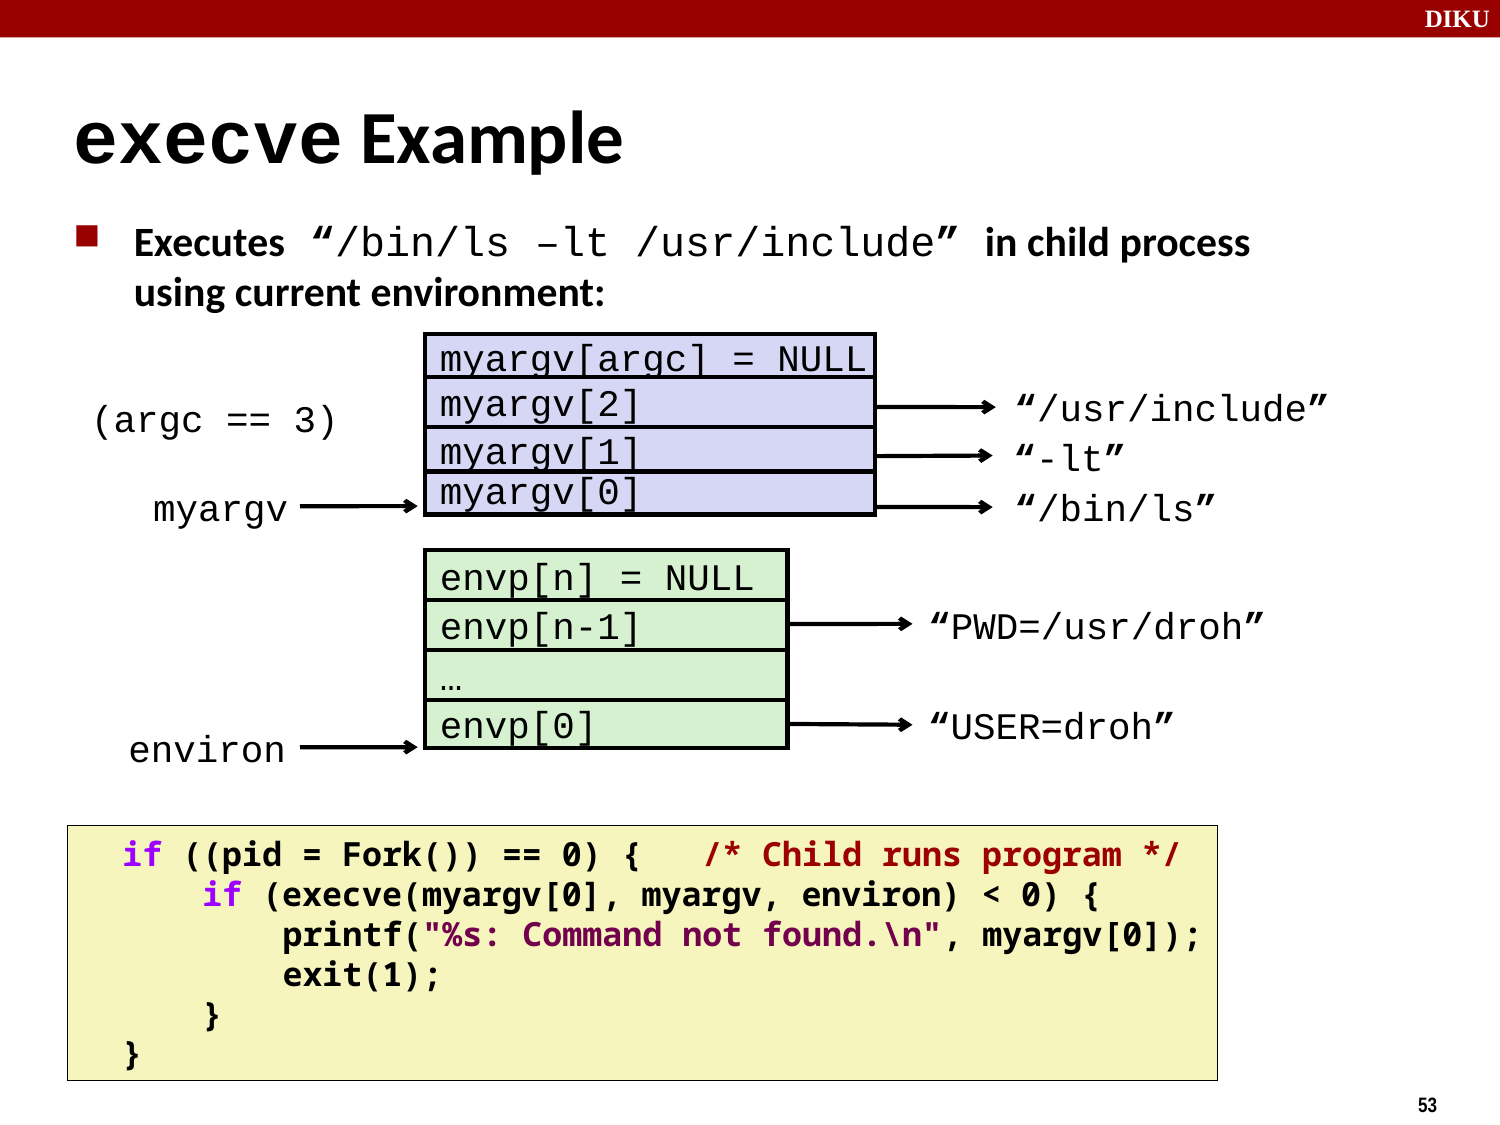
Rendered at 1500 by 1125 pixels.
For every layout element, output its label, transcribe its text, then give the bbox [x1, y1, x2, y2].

text_box envp[n] = NULL [424, 549, 788, 600]
text_box “USER=droh” [913, 694, 1191, 755]
text_box … [424, 650, 788, 700]
text_box “/usr/include” [999, 376, 1345, 437]
text_box environ [113, 717, 301, 778]
text_box (argc == 3) [76, 387, 354, 448]
text_box “/bin/ls” [999, 476, 1232, 537]
text_box if ((pid = Fork()) == 0) { /* Child runs program */ if (execve(myargv[0], myargv, environ) < 0) { printf("%s: Command not found.\n", myargv[0]); exit(1); } } [67, 825, 1218, 1080]
text_box envp[n-1] [424, 600, 788, 650]
text_box myargv[2] [424, 376, 875, 426]
title execve Example [58, 71, 1304, 197]
text_box “PWD=/usr/droh” [913, 594, 1281, 655]
text_box envp[0] [424, 700, 788, 748]
text_box myargv[1] [424, 426, 875, 472]
text_box “-lt” [999, 437, 1142, 486]
text_box myargv [138, 476, 304, 537]
text_box Executes “/bin/ls –lt /usr/include” in child process using current environment: [62, 207, 1304, 282]
text_box myargv[argc] = NULL [424, 334, 875, 376]
text_box myargv[0] [424, 472, 875, 515]
